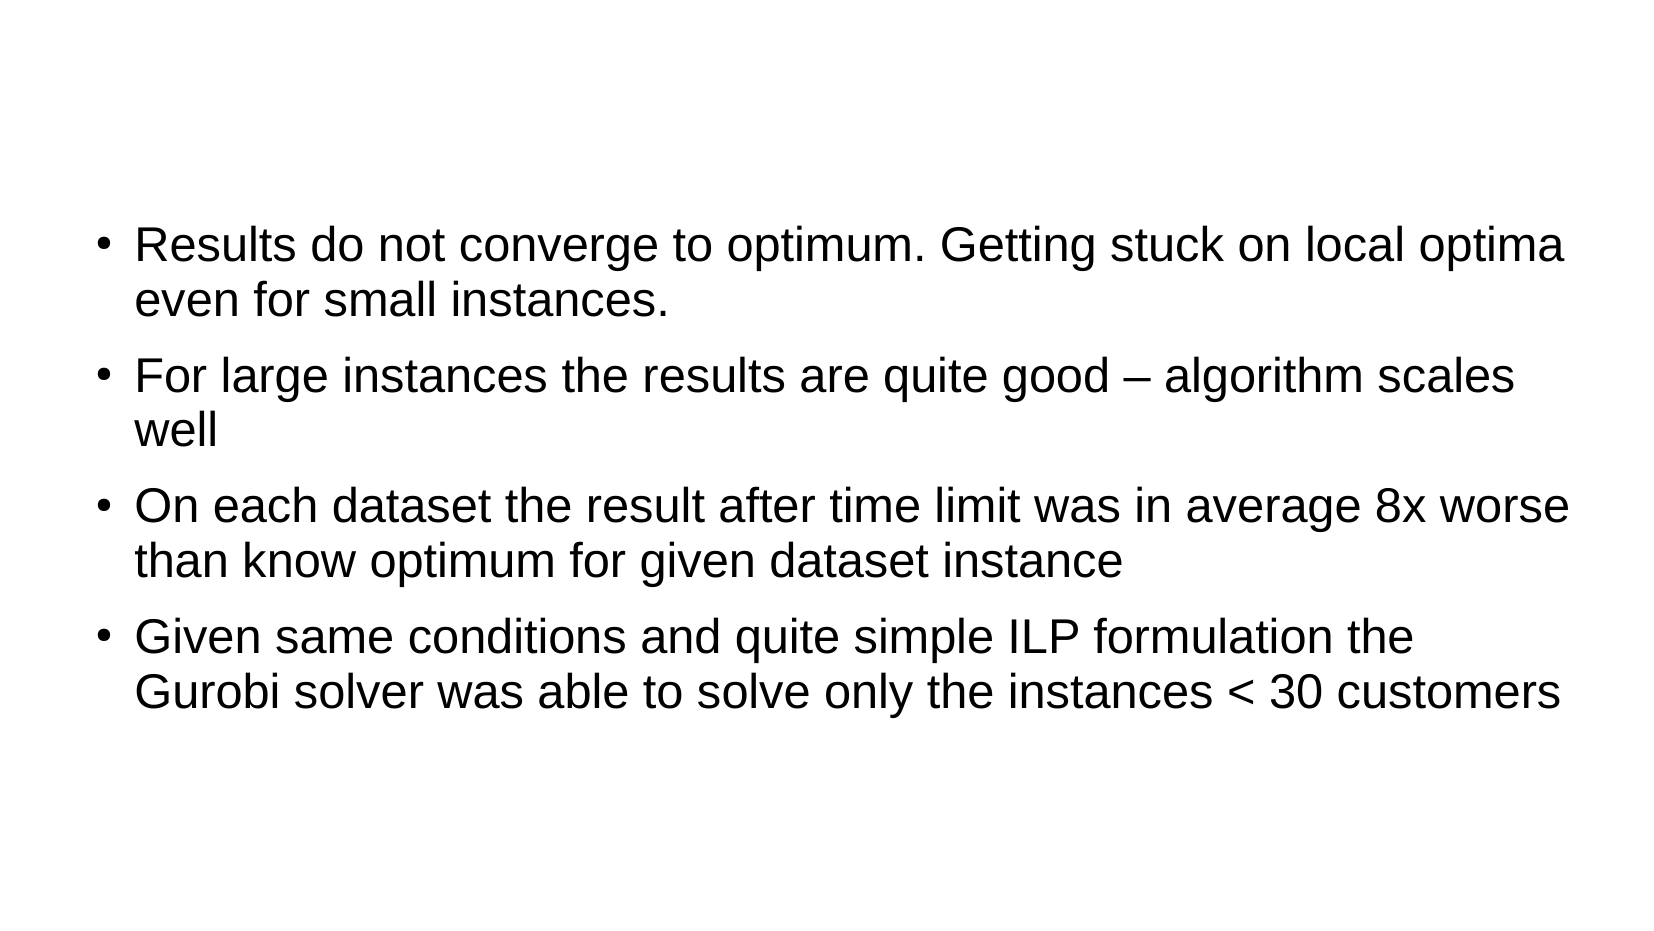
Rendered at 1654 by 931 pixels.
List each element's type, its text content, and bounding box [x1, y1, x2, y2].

list Results do not converge to optimum. Getting stuck on local optima even for small instances. For large instances the results are quite good – algorithm scales well On each dataset the result after time limit was in average 8x worse than know optimum for given dataset instance Given same conditions and quite simple ILP formulation the Gurobi solver was able to solve only the instances < 30 customers [82, 217, 1571, 758]
